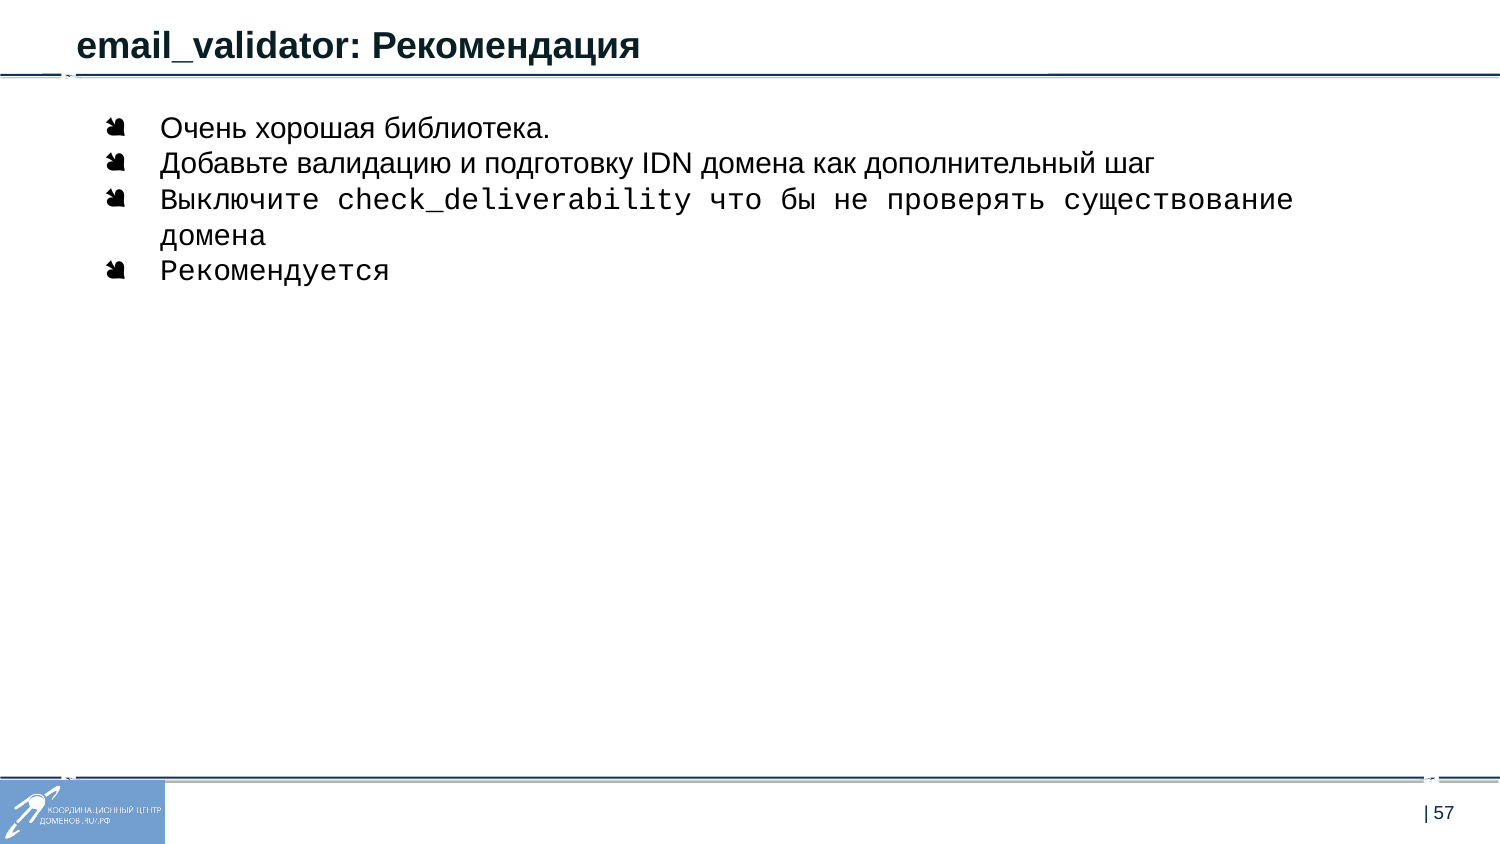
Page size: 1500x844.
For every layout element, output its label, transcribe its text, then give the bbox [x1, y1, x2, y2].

list Очень хорошая библиотека. Добавьте валидацию и подготовку IDN домена как дополнительный шаг Выключите check_deliverability что бы не проверять существование домена Рекомендуется [70, 93, 1368, 656]
picture [0, 779, 166, 844]
title email_validator: Рекомендация [61, 5, 1376, 62]
